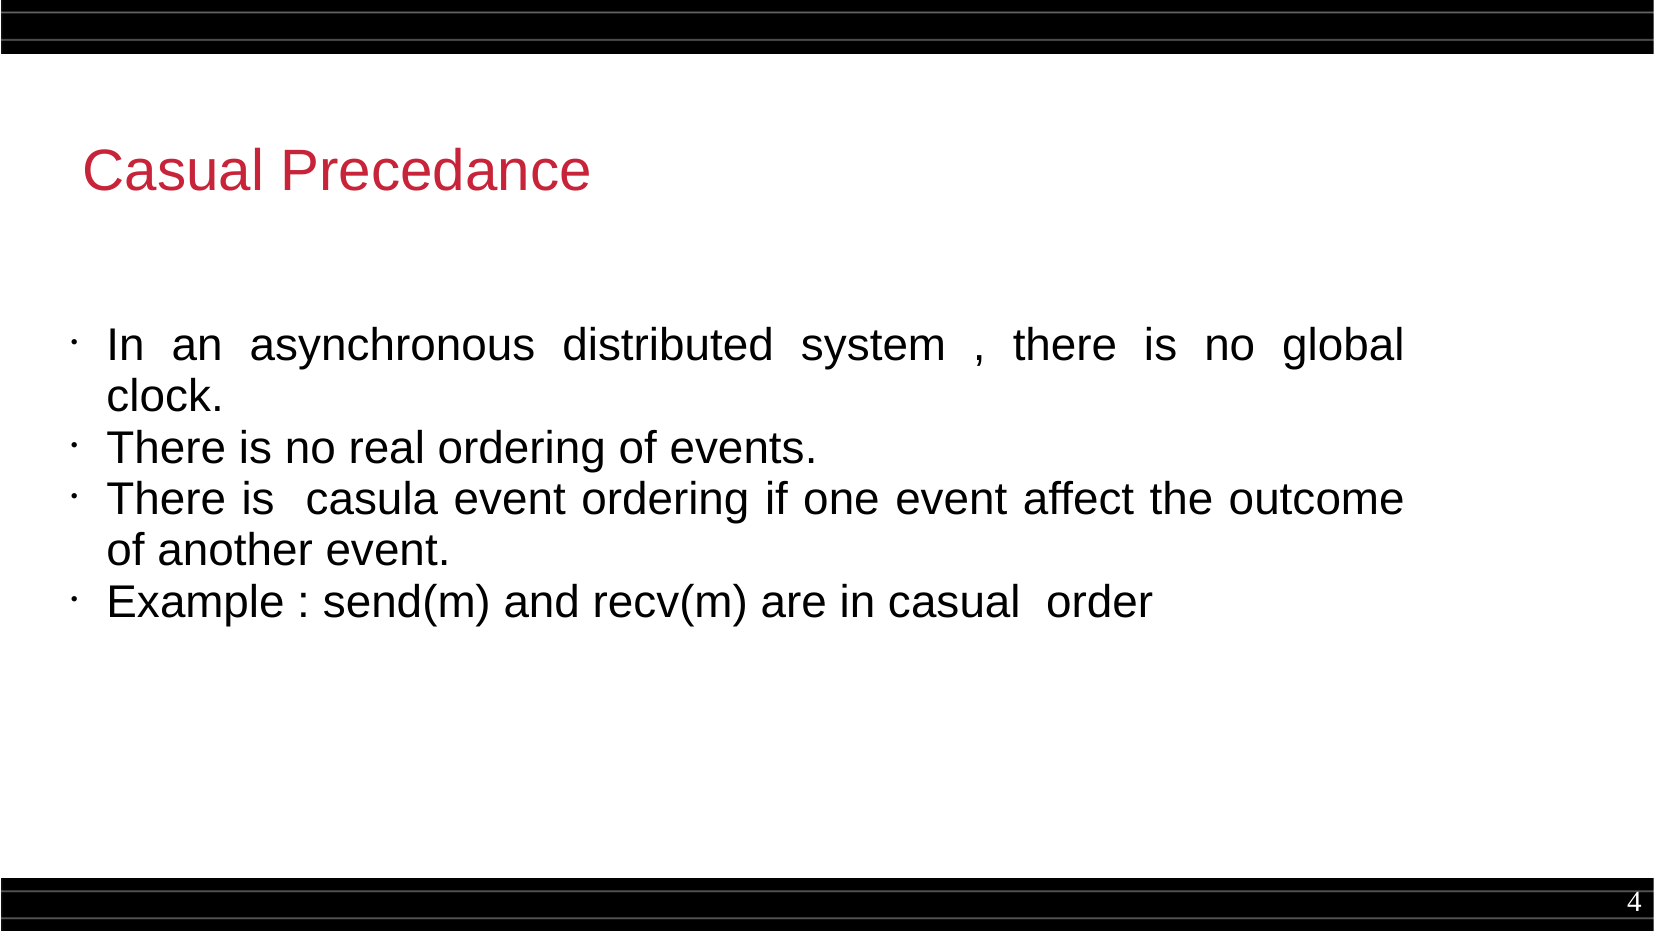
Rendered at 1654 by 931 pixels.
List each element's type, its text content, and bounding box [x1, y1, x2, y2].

title Casual Precedance [82, 92, 1571, 249]
subtitle In an asynchronous distributed system , there is no global clock. There is no real ordering of events. There is casula event ordering if one event affect the outcome of another event. Example : send(m) and recv(m) are in casual order [70, 200, 1406, 746]
picture [1, 0, 1654, 54]
picture [1, 878, 1654, 931]
